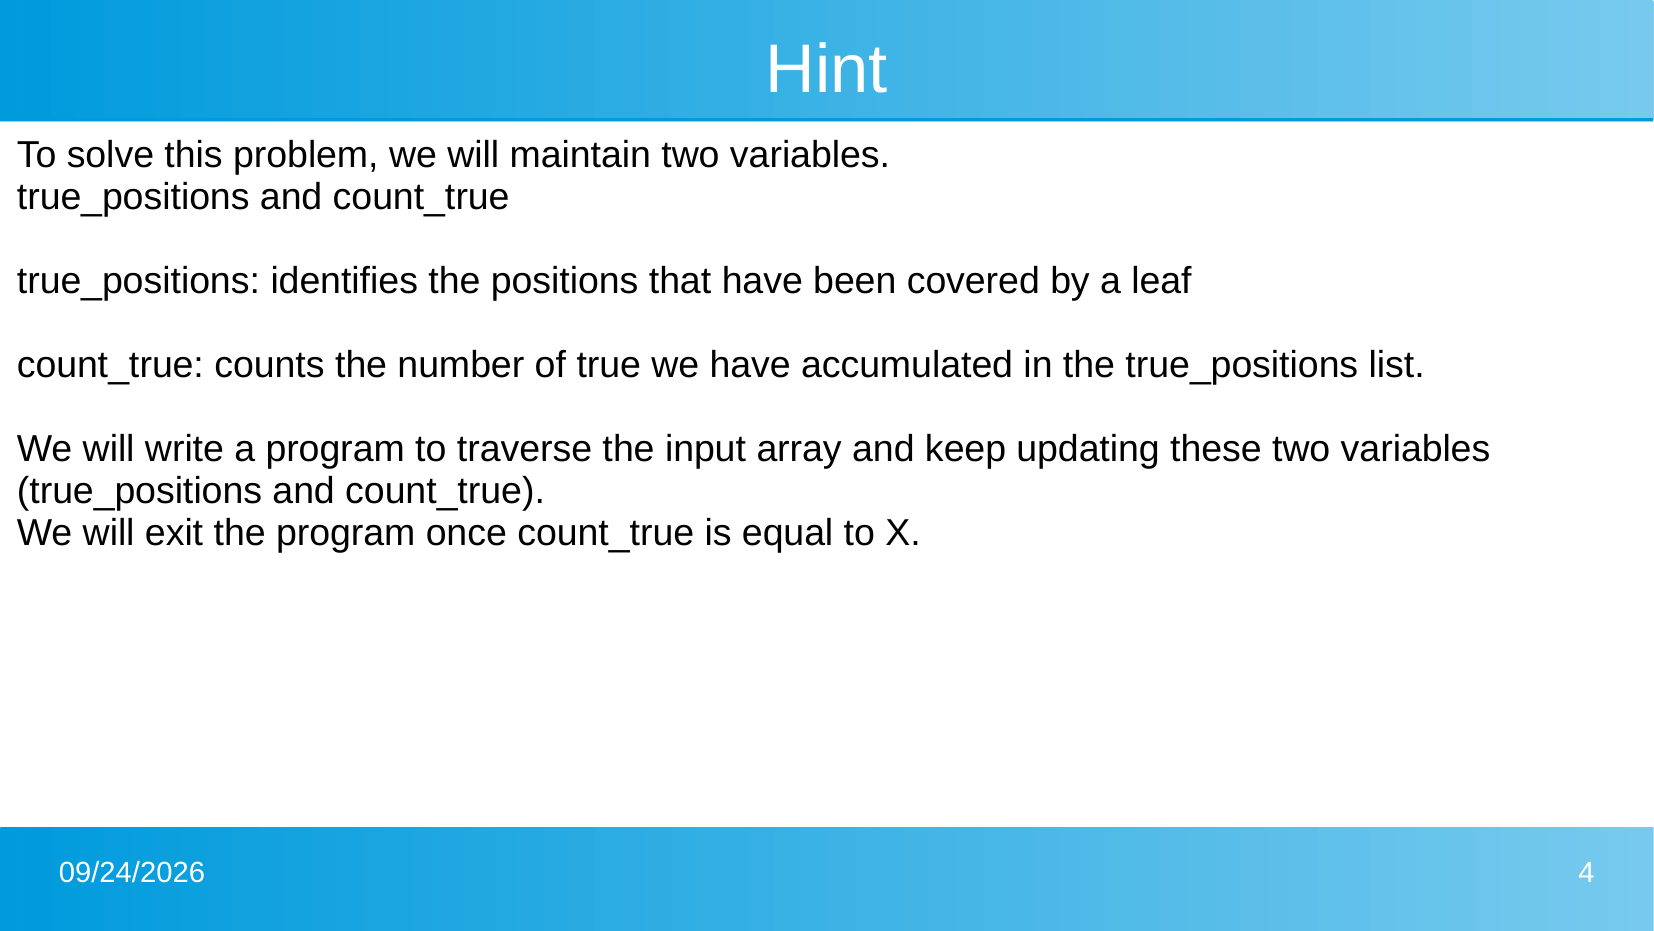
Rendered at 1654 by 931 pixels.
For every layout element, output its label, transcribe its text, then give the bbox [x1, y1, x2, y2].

title Hint [59, 29, 1595, 108]
text_box To solve this problem, we will maintain two variables. true_positions and count_true true_positions: identifies the positions that have been covered by a leaf count_true: counts the number of true we have accumulated in the true_positions list. We will write a program to traverse the input array and keep updating these two variables (true_positions and count_true). We will exit the program once count_true is equal to X. [2, 126, 1651, 676]
